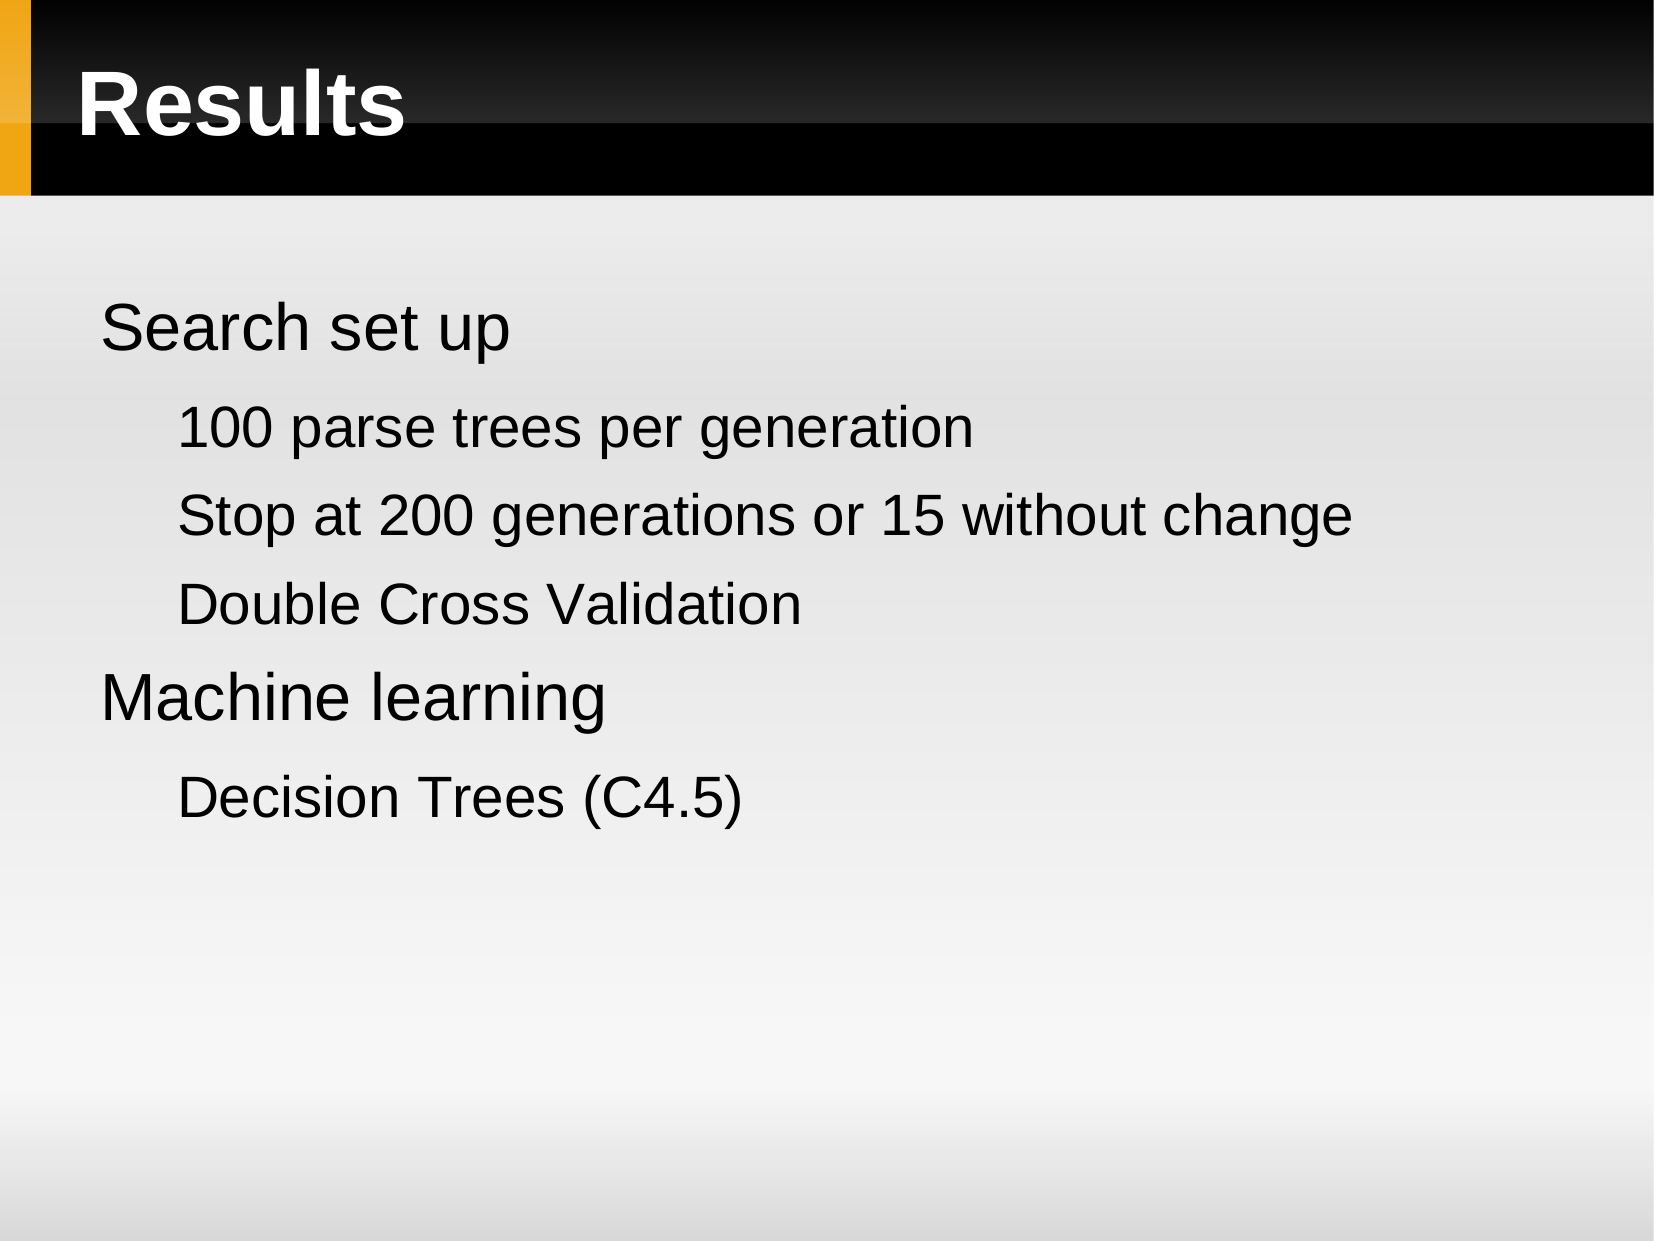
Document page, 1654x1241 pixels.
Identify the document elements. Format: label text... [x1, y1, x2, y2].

title Results [76, 7, 1565, 200]
picture [0, 0, 1654, 1241]
list Search set up 100 parse trees per generation Stop at 200 generations or 15 without change Double Cross Validation Machine learning Decision Trees (C4.5) [82, 290, 1571, 1094]
